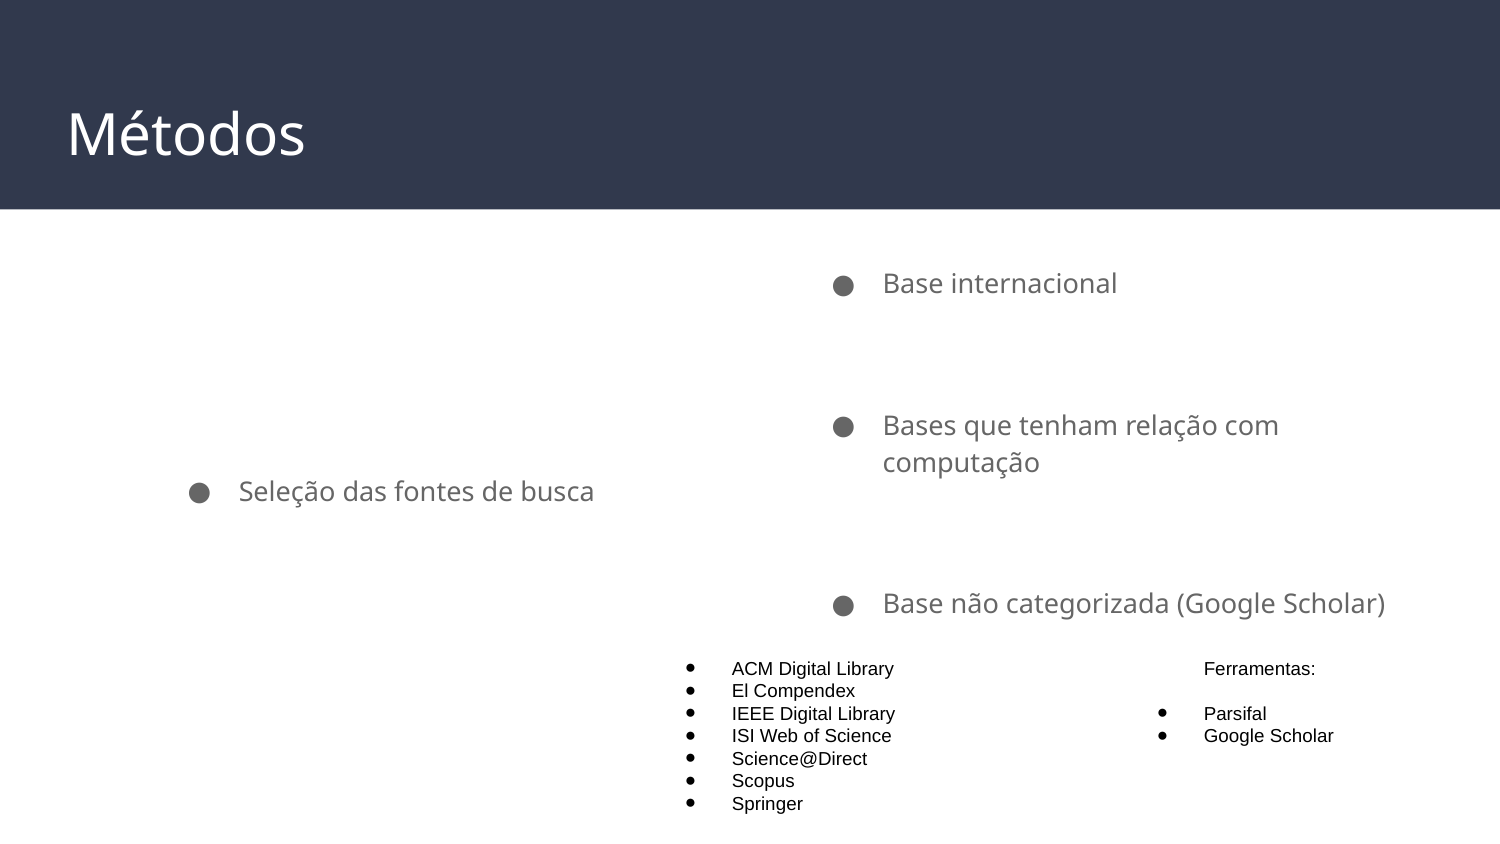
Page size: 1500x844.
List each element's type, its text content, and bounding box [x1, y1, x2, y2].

text_box ACM Digital Library El Compendex IEEE Digital Library ISI Web of Science Science@Direct Scopus Springer [641, 641, 960, 819]
list Base internacional Bases que tenham relação com computação Base não categorizada (Google Scholar) [792, 247, 1449, 627]
text_box Ferramentas: Parsifal Google Scholar [1113, 641, 1432, 819]
title Métodos [51, 82, 1449, 185]
list Seleção das fontes de busca [51, 247, 708, 752]
